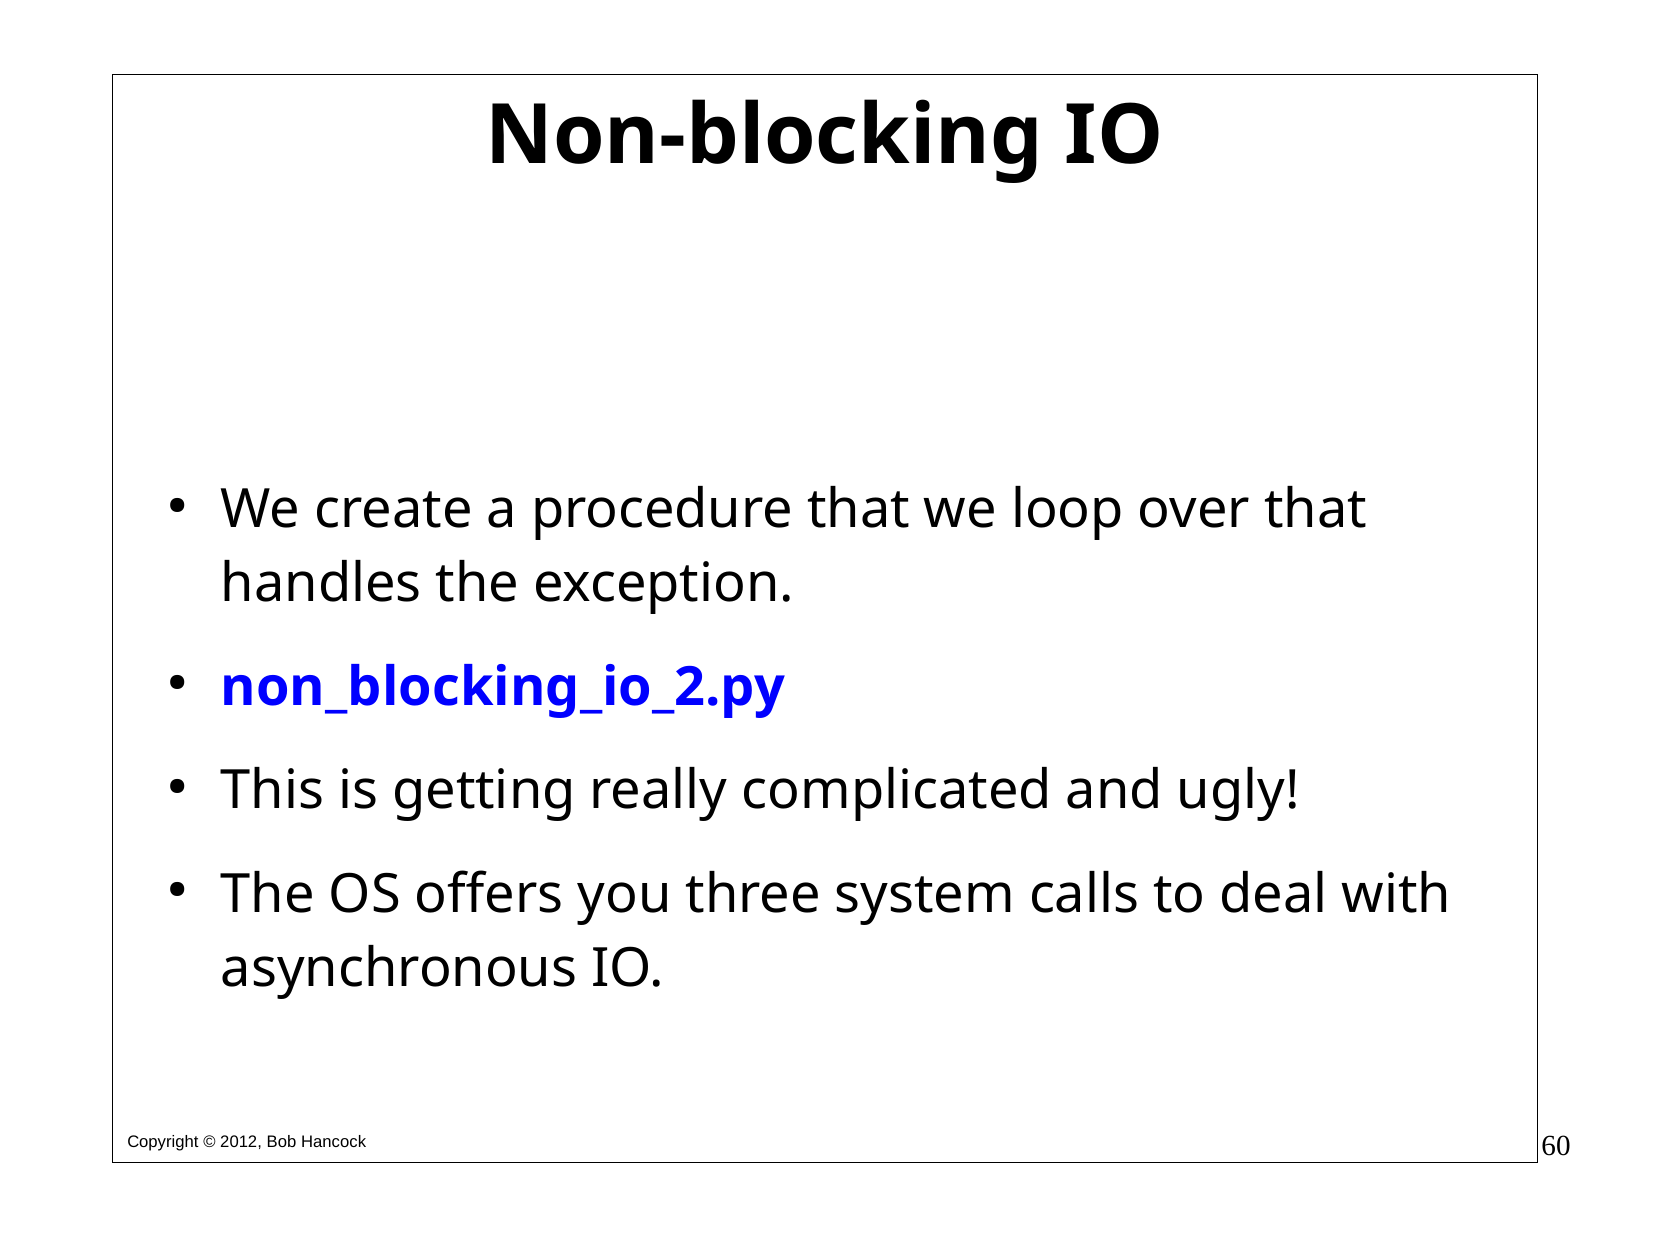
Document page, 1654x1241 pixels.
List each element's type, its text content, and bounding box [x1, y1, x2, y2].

list We create a procedure that we loop over that handles the exception. non_blocking_io_2.py This is getting really complicated and ugly! The OS offers you three system calls to deal with asynchronous IO. [150, 262, 1501, 1126]
text_box Copyright © 2012, Bob Hancock [112, 1125, 382, 1159]
title Non-blocking IO [112, 75, 1538, 188]
